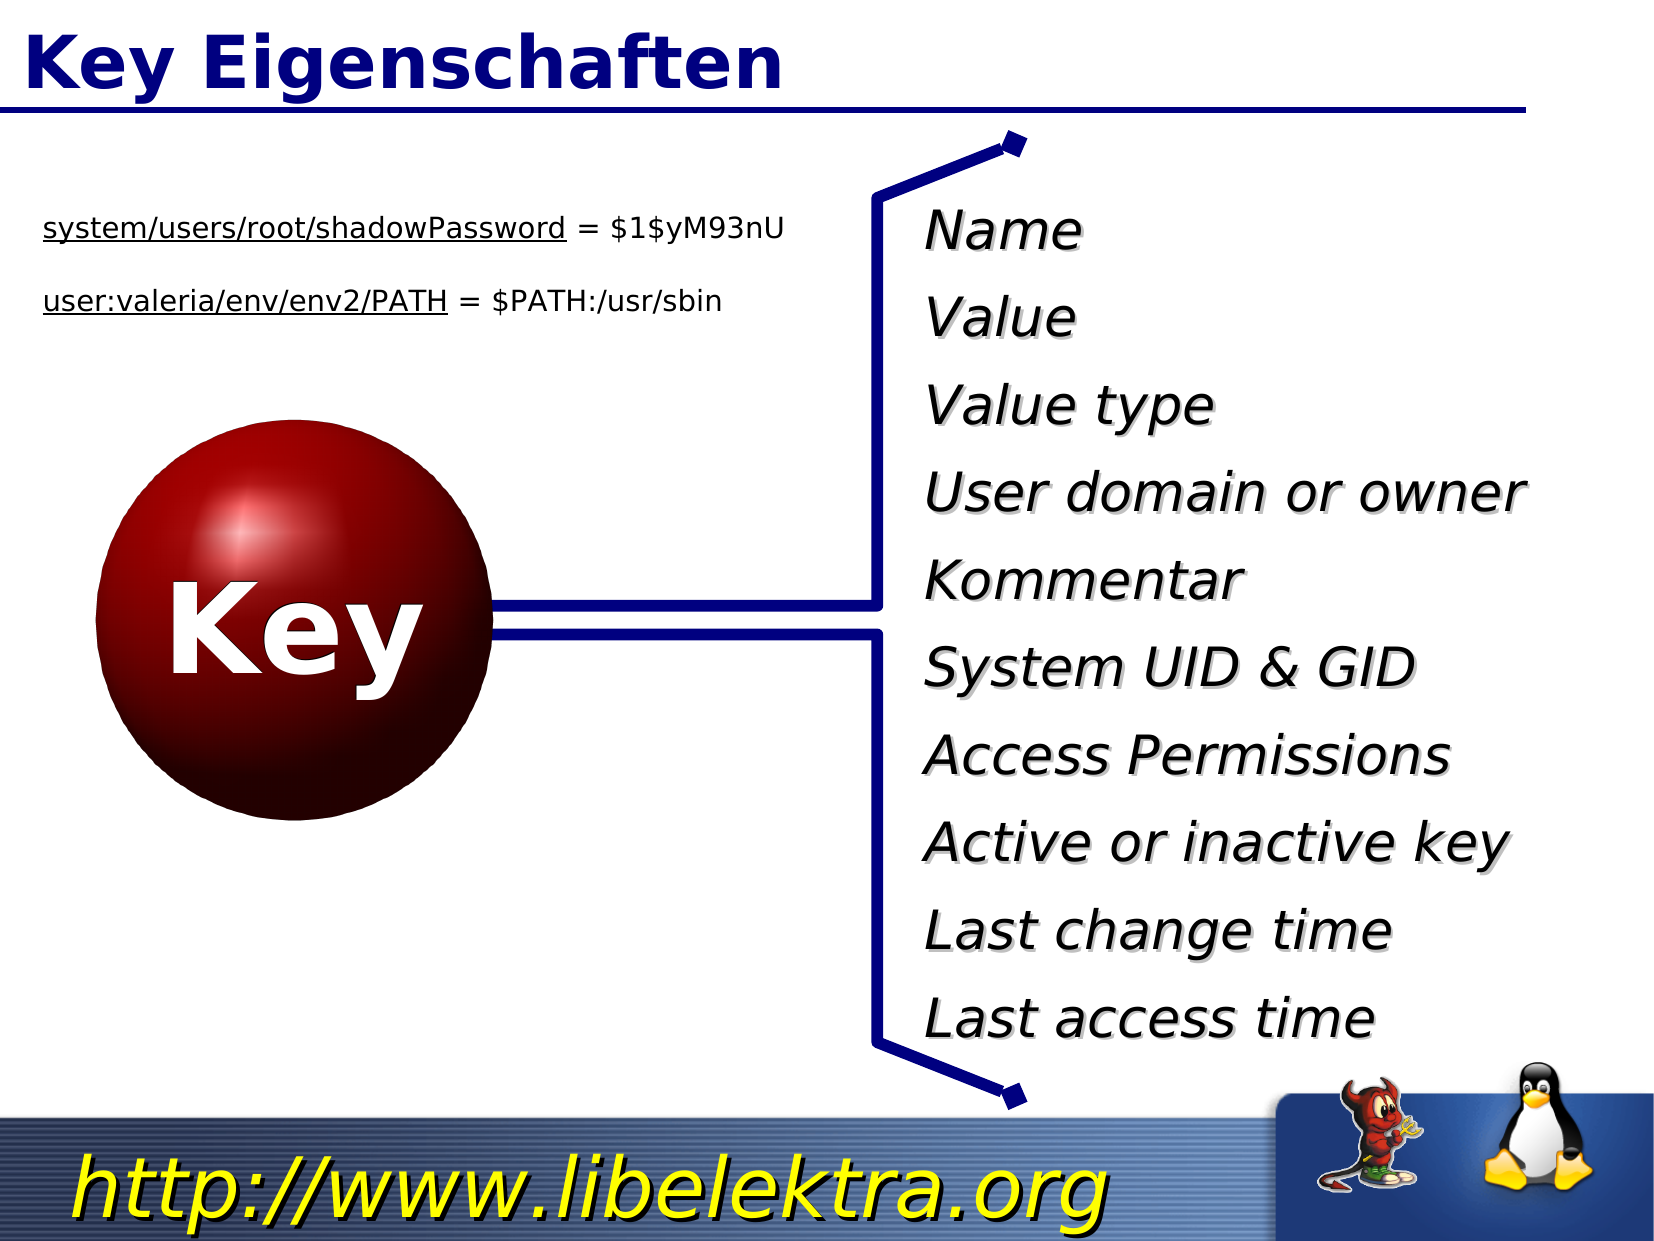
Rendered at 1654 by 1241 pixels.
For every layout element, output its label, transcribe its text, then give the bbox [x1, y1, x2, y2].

picture [0, 1061, 1654, 1241]
text_box system/users/root/shadowPassword = $1$yM93nU user:valeria/env/env2/PATH = $PATH:/usr/sbin [42, 208, 809, 317]
text_box Key Eigenschaften [22, 14, 1611, 111]
text_box Key [162, 547, 426, 693]
list Name Value Value type User domain or owner Kommentar System UID & GID Access Permissions Active or inactive key Last change time Last access time [909, 187, 1654, 1053]
